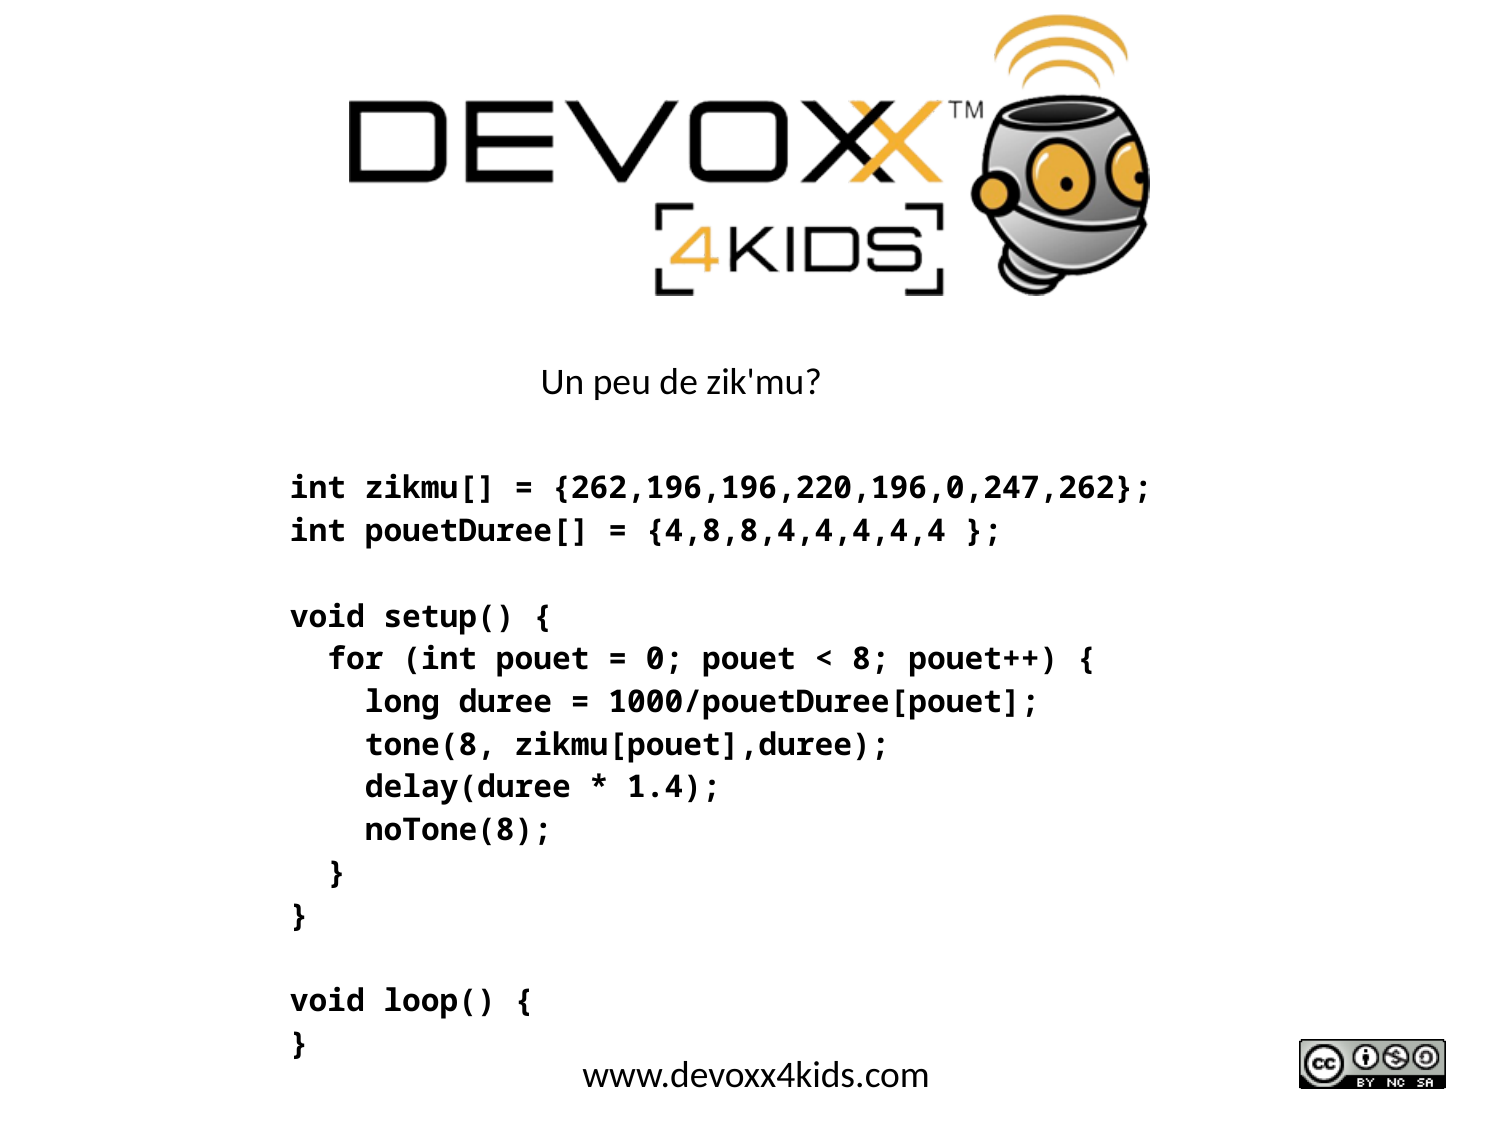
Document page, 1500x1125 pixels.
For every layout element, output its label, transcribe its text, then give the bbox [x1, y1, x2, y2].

picture [349, 14, 1150, 296]
text_box int zikmu[] = {262,196,196,220,196,0,247,262}; int pouetDuree[] = {4,8,8,4,4,4,4,4 }; void setup() { for (int pouet = 0; pouet < 8; pouet++) { long duree = 1000/pouetDuree[pouet]; tone(8, zikmu[pouet],duree); delay(duree * 1.4); noTone(8); } } void loop() { } [275, 457, 1205, 987]
picture [1299, 1039, 1446, 1089]
title Un peu de zik'mu? [525, 349, 934, 426]
